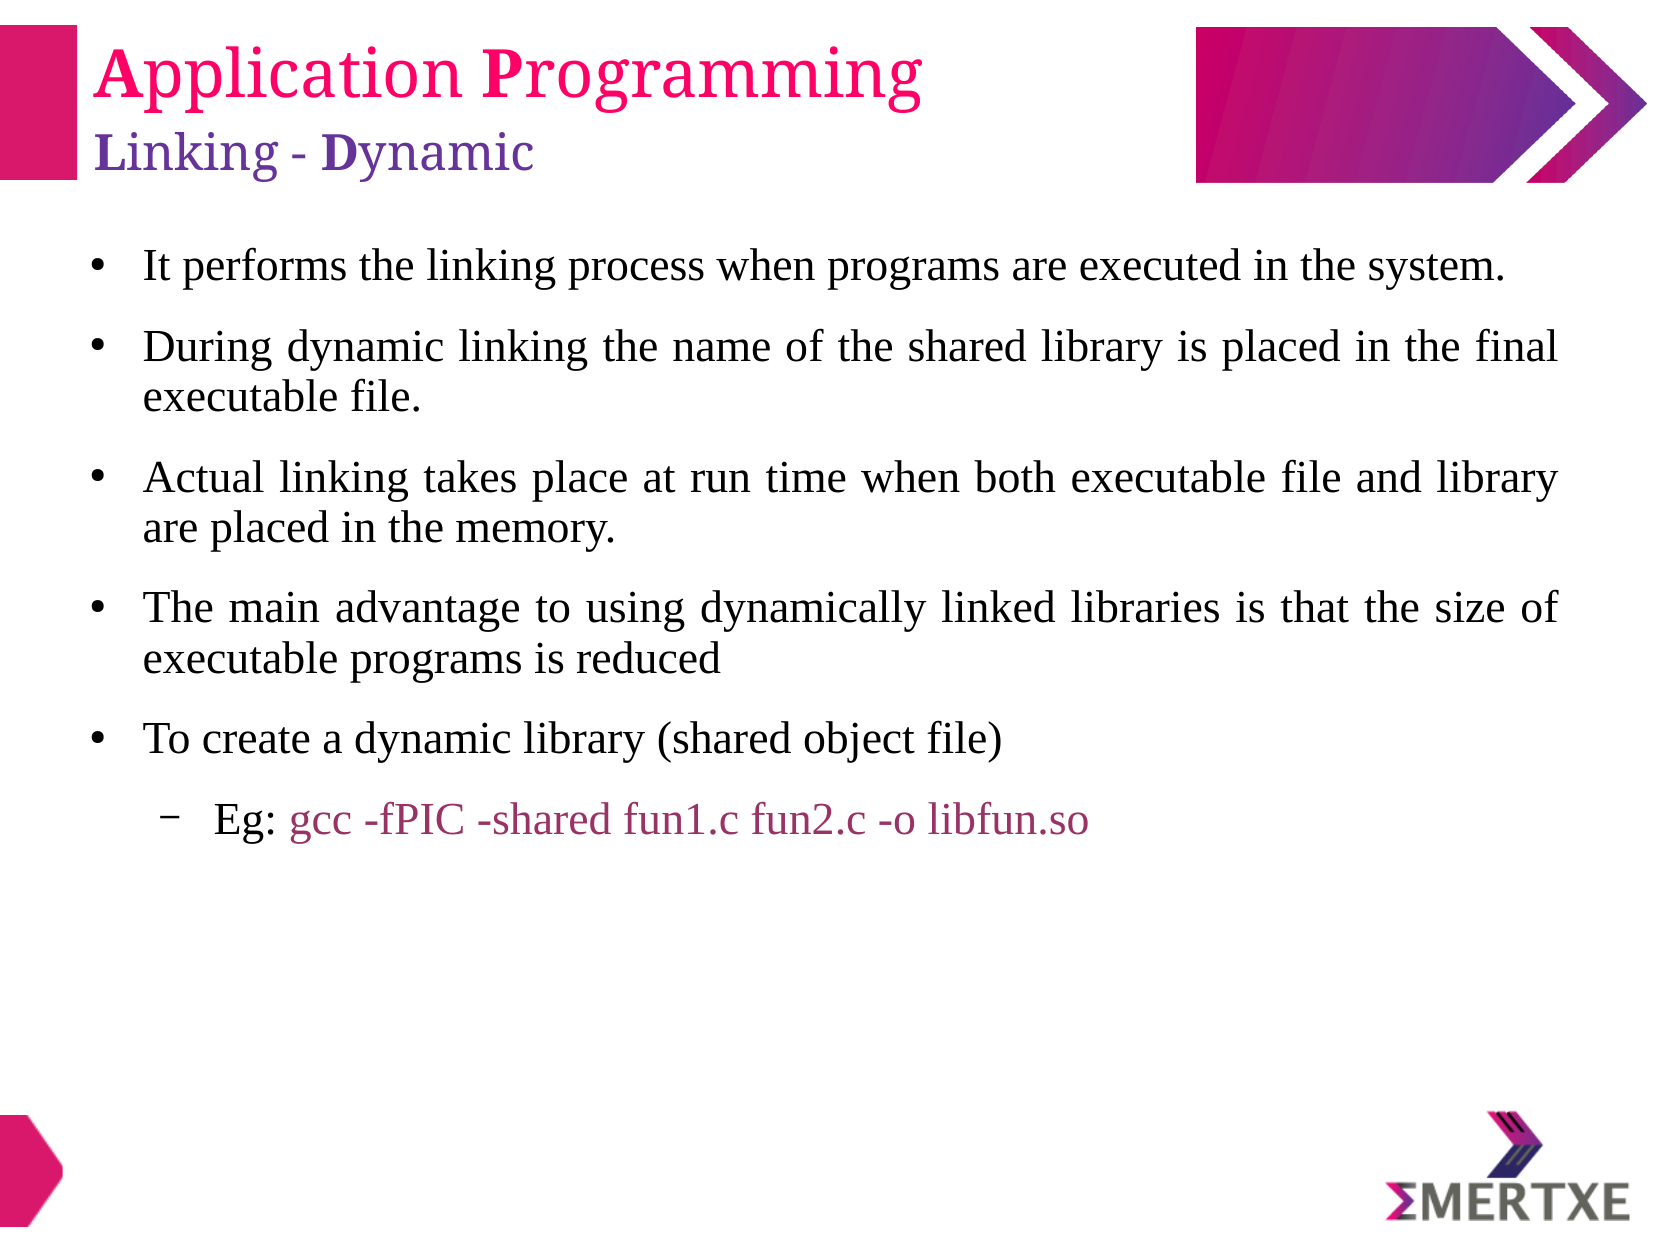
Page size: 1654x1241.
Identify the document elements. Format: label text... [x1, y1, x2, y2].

picture [1571, 27, 1647, 183]
list It performs the linking process when programs are executed in the system. During dynamic linking the name of the shared library is placed in the final executable file. Actual linking takes place at run time when both executable file and library are placed in the memory. The main advantage to using dynamically linked libraries is that the size of executable programs is reduced To create a dynamic library (shared object file) Eg: gcc -fPIC -shared fun1.c fun2.c -o libfun.so [71, 240, 1561, 1081]
title Application Programming Linking - Dynamic [93, 2, 1571, 210]
picture [1385, 1107, 1631, 1221]
